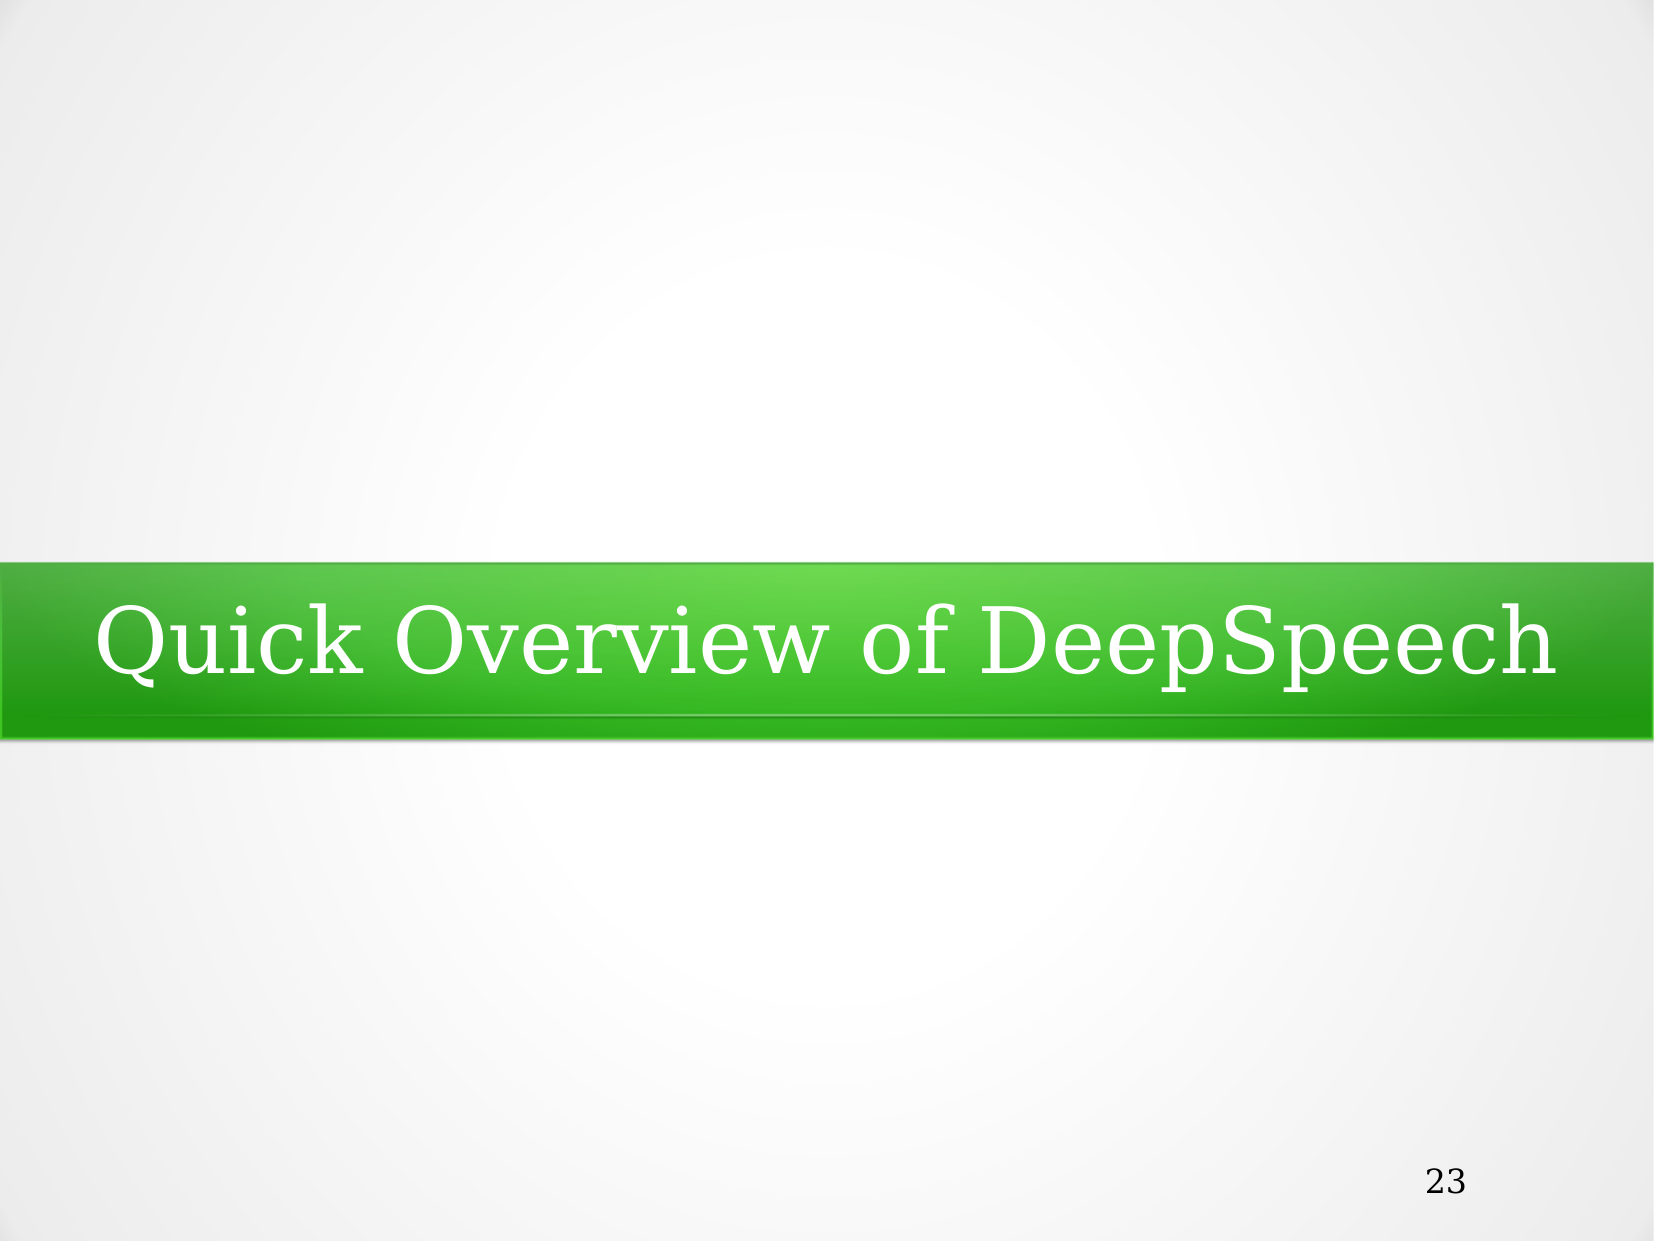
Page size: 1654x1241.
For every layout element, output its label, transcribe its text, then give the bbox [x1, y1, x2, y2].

title Quick Overview of DeepSpeech [82, 578, 1571, 715]
picture [0, 0, 1654, 1241]
